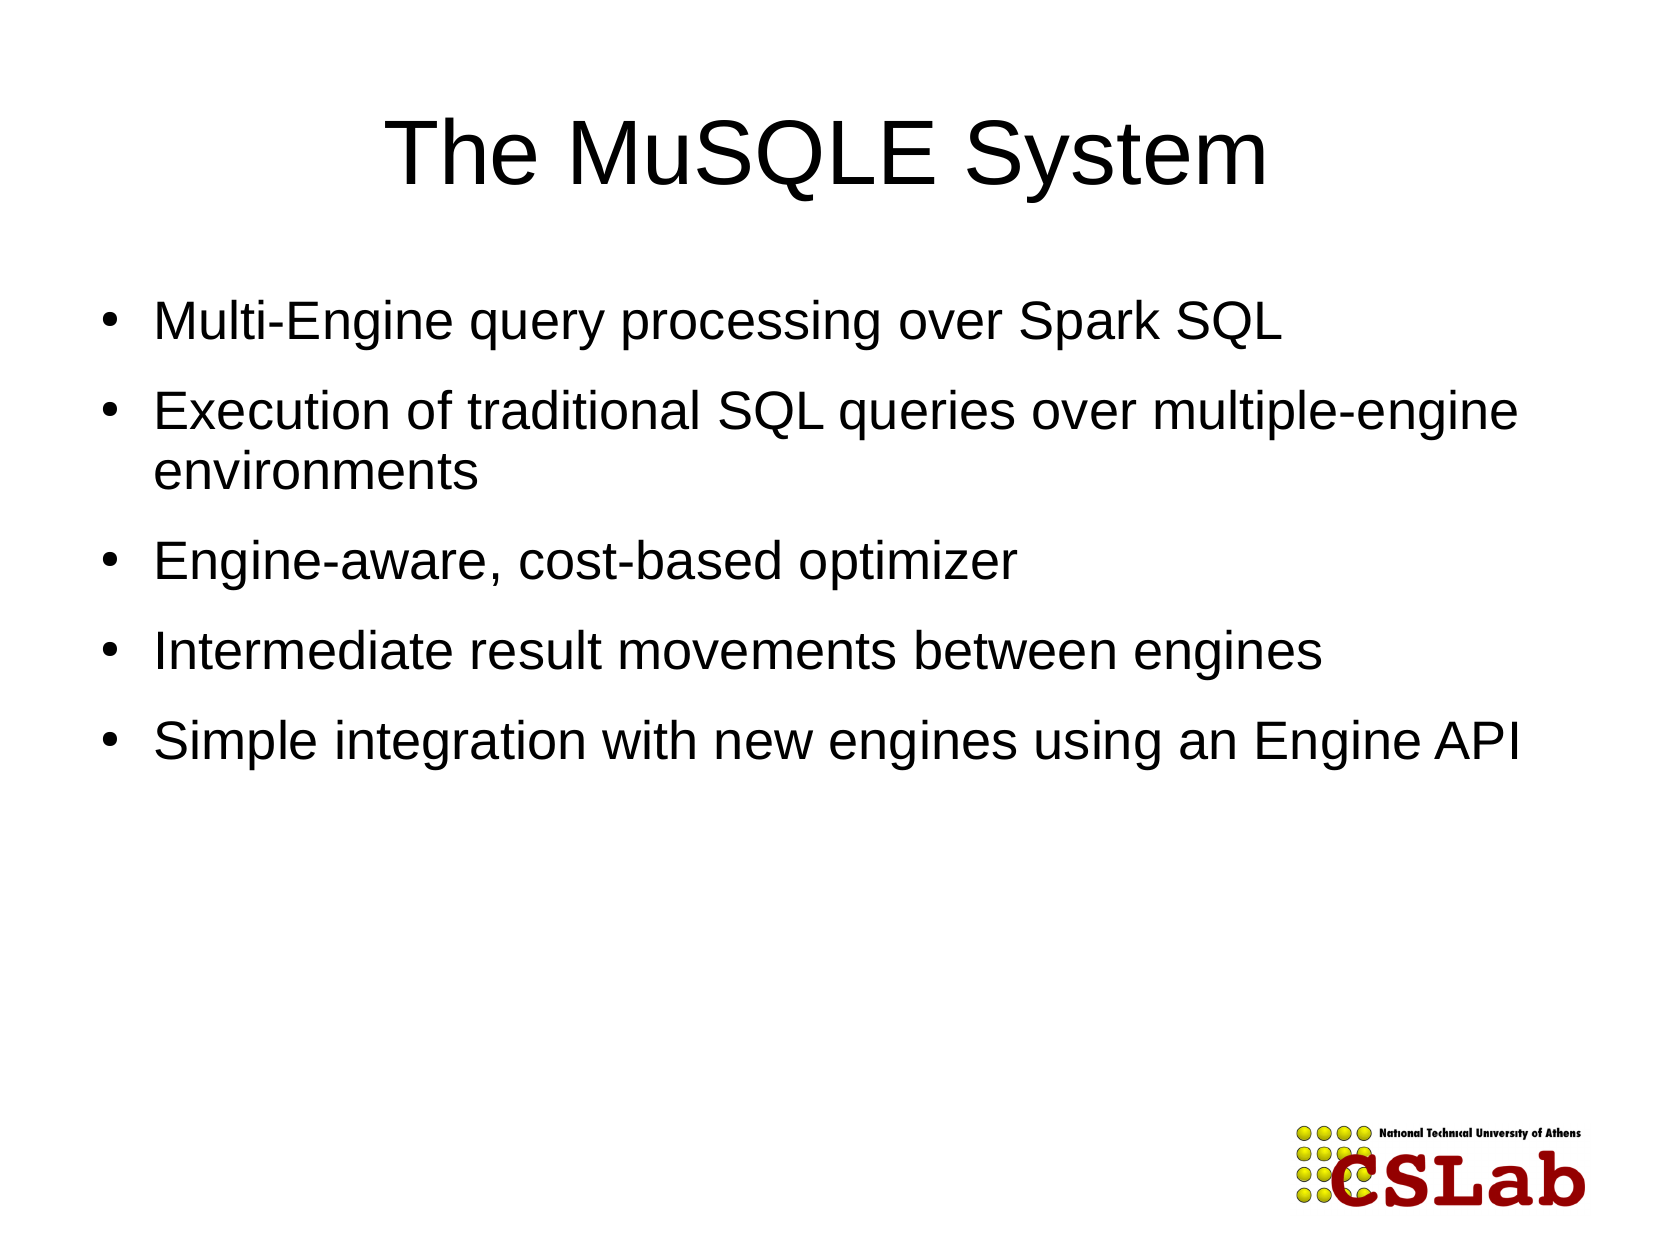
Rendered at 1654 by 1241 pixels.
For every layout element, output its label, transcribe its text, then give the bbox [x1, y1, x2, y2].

picture [1290, 1123, 1591, 1216]
title The MuSQLE System [82, 49, 1571, 257]
list Multi-Engine query processing over Spark SQL Execution of traditional SQL queries over multiple-engine environments Engine-aware, cost-based optimizer Intermediate result movements between engines Simple integration with new engines using an Engine API [82, 290, 1571, 1109]
